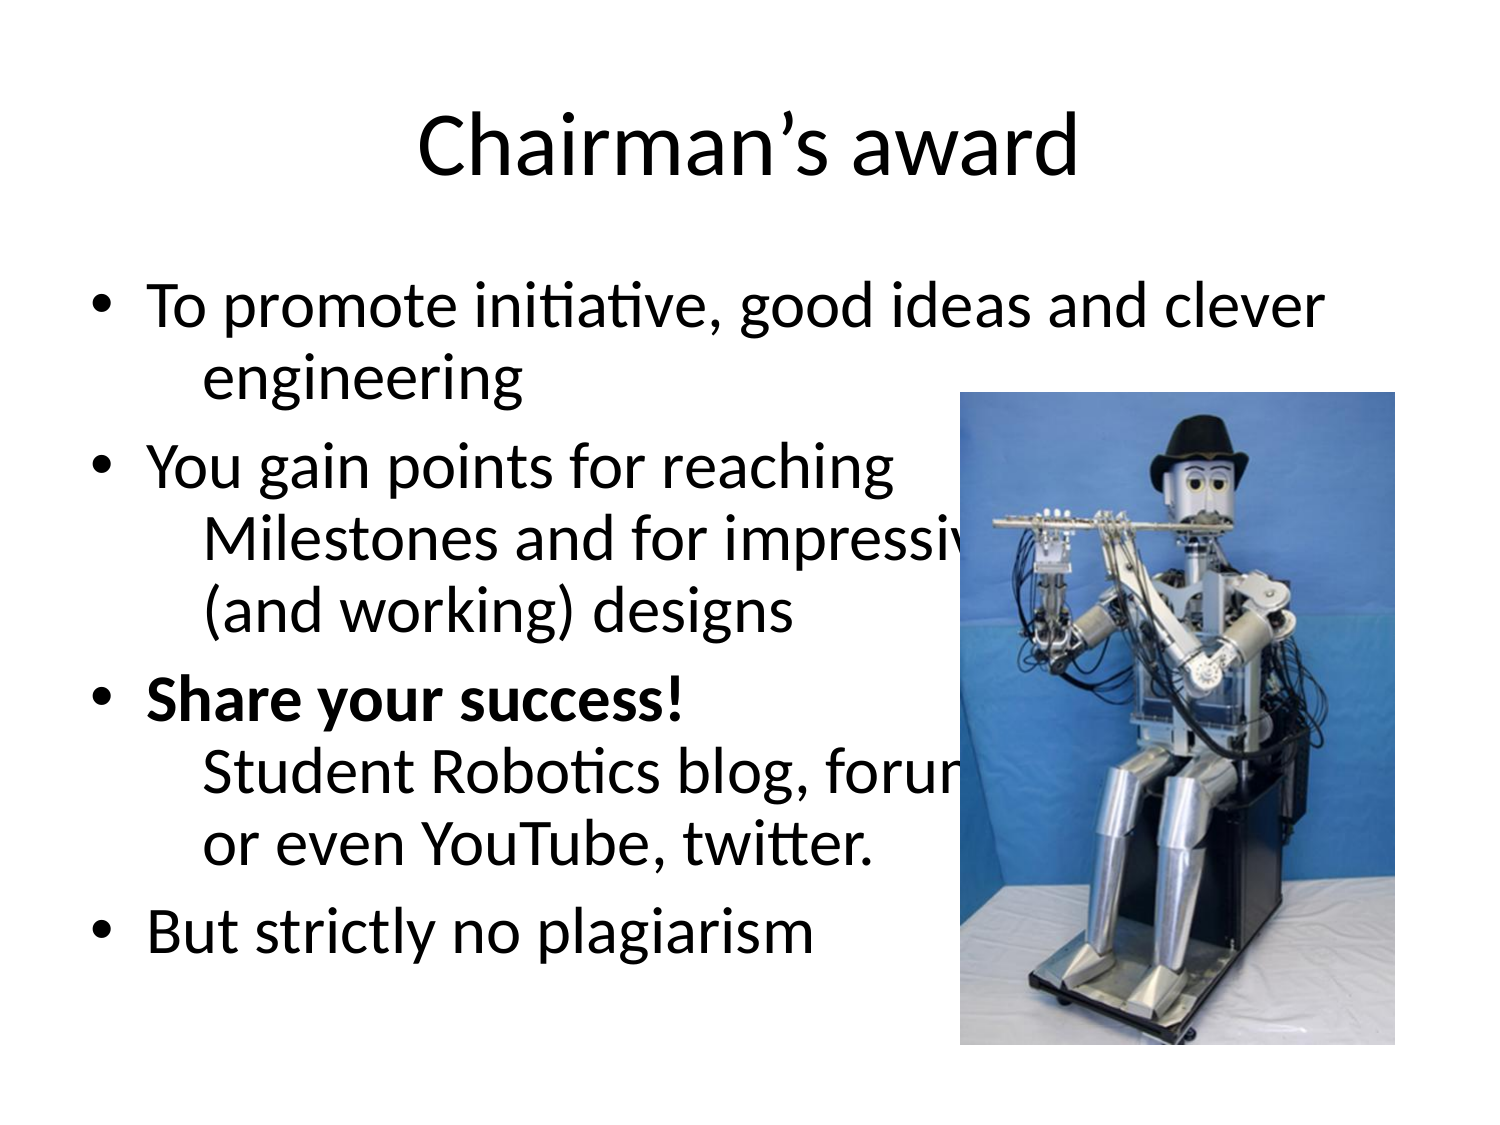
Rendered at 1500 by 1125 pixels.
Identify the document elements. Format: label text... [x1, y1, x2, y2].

list To promote initiative, good ideas and clever engineering You gain points for reaching Milestones and for impressive (and working) designs Share your success! Student Robotics blog, forum or even YouTube, twitter. But strictly no plagiarism [75, 262, 1442, 1005]
picture [960, 392, 1395, 1046]
title Chairman’s award [75, 45, 1426, 233]
